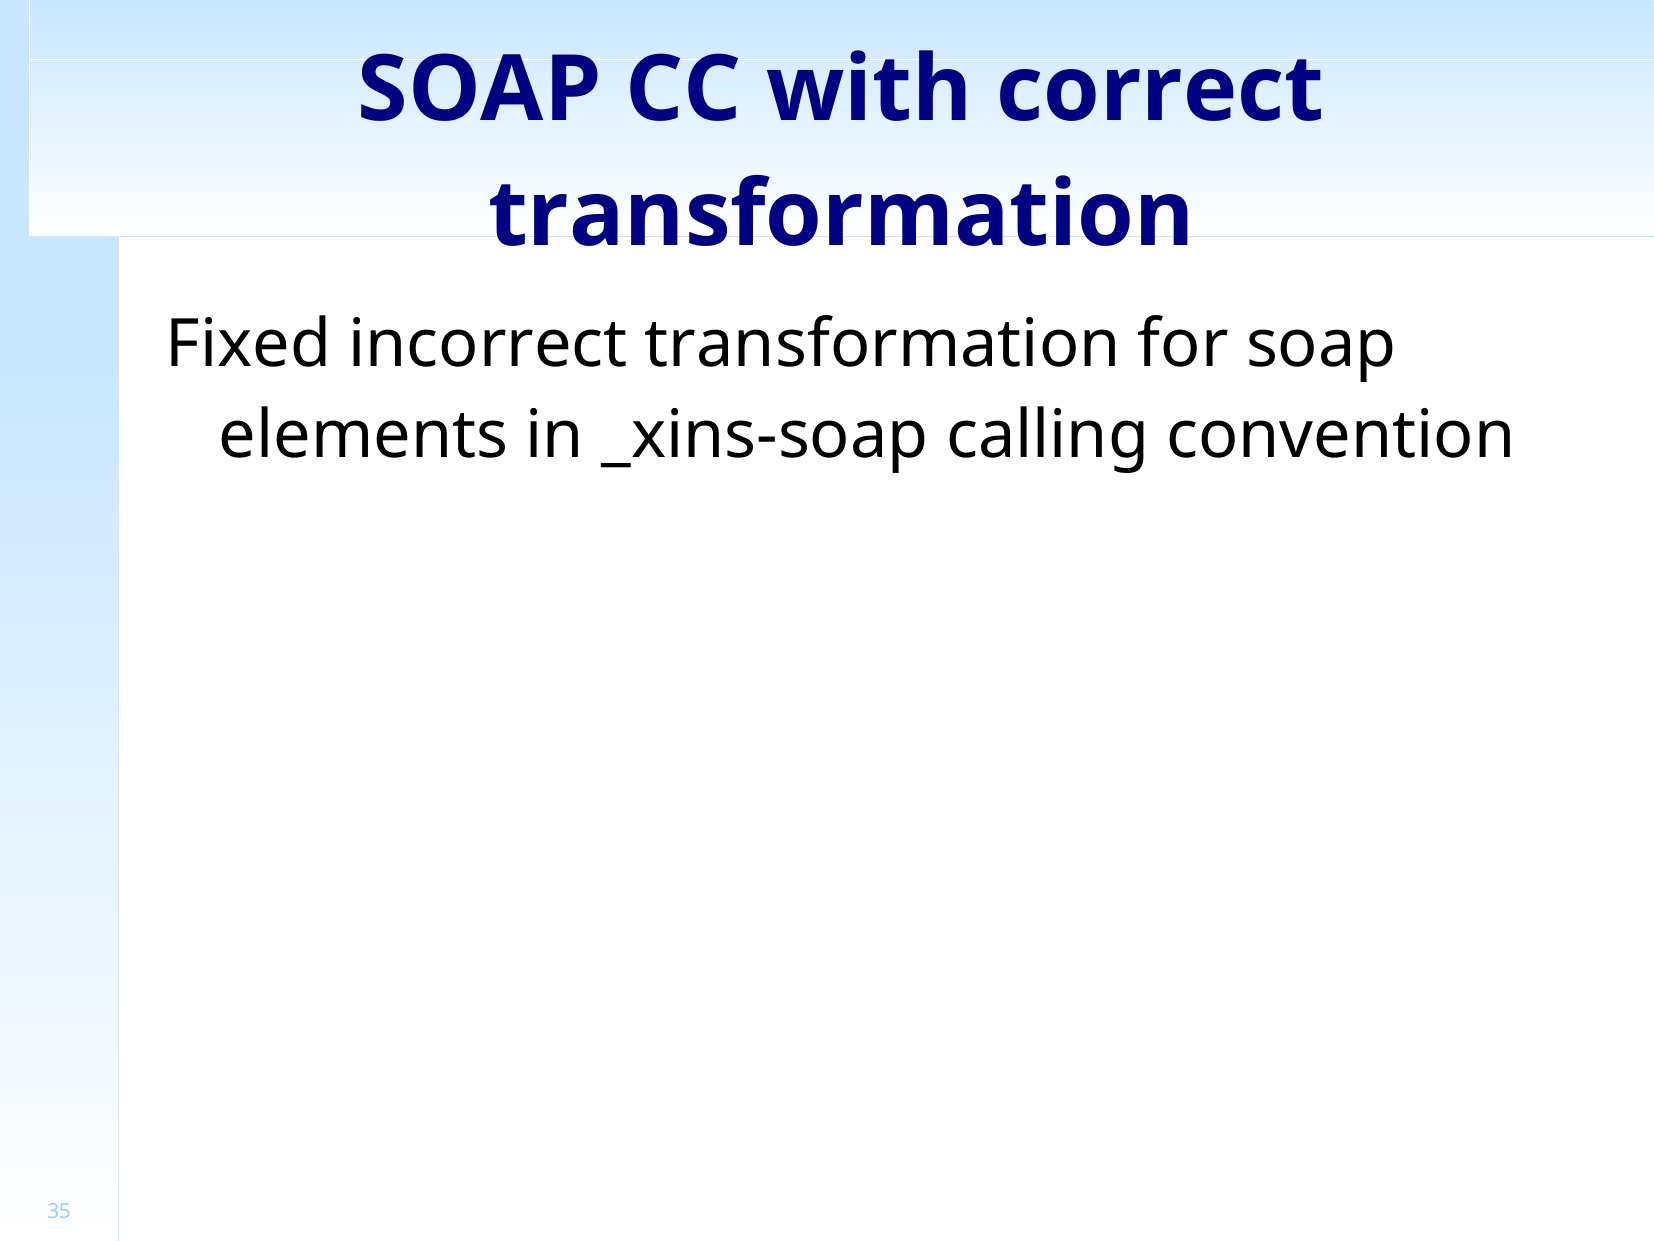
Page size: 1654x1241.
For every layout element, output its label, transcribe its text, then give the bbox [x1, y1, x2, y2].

list Fixed incorrect transformation for soap elements in _xins-soap calling convention [147, 295, 1625, 1182]
title SOAP CC with correct transformation [29, 36, 1654, 260]
